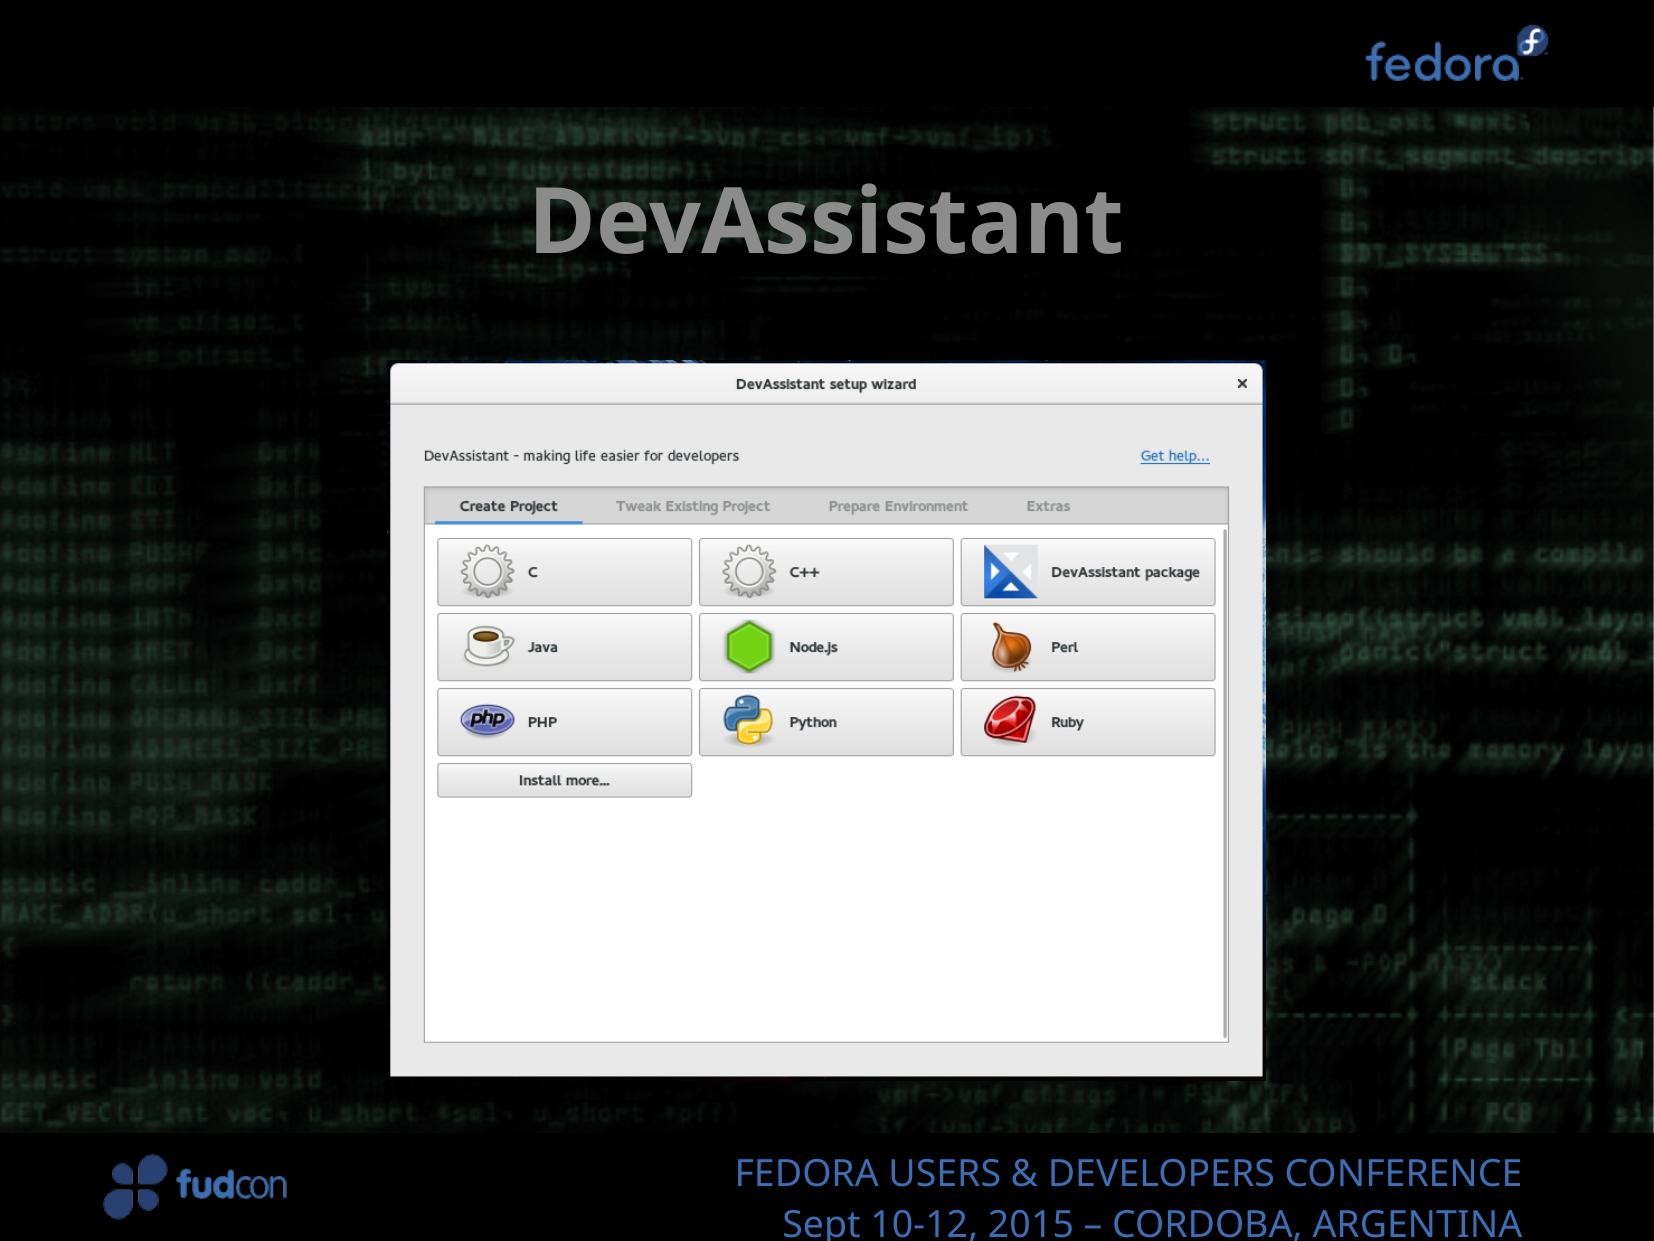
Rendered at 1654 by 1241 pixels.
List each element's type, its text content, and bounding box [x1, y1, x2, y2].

title DevAssistant [82, 114, 1571, 322]
picture [0, 0, 1654, 1241]
